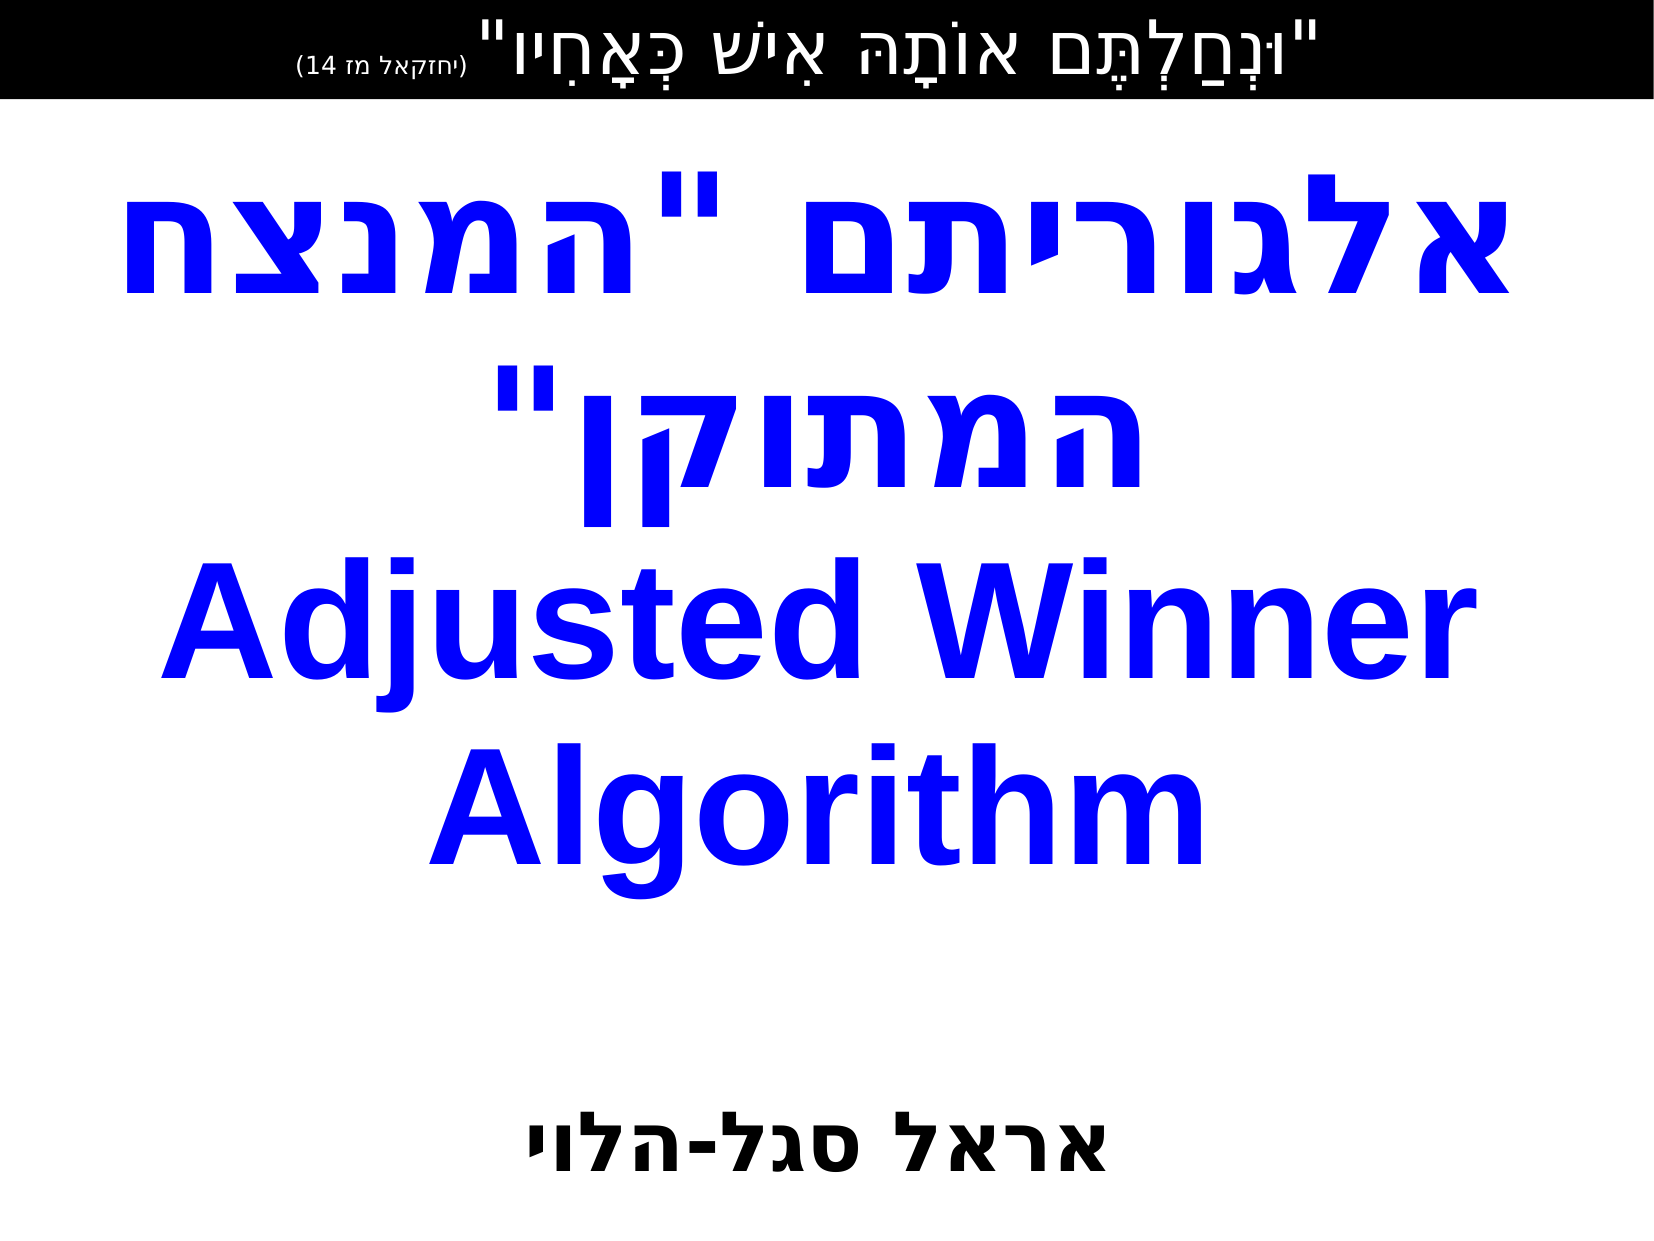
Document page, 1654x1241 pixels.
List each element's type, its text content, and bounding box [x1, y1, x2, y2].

text_box "וּנְחַלְתֶּם אוֹתָהּ אִישׁ כְּאָחִיו" (יחזקאל מז 14) [0, 0, 1654, 100]
title אלגוריתם "המנצח המתוקן" Adjusted Winner Algorithm אראל סגל-הלוי [0, 100, 1654, 1240]
